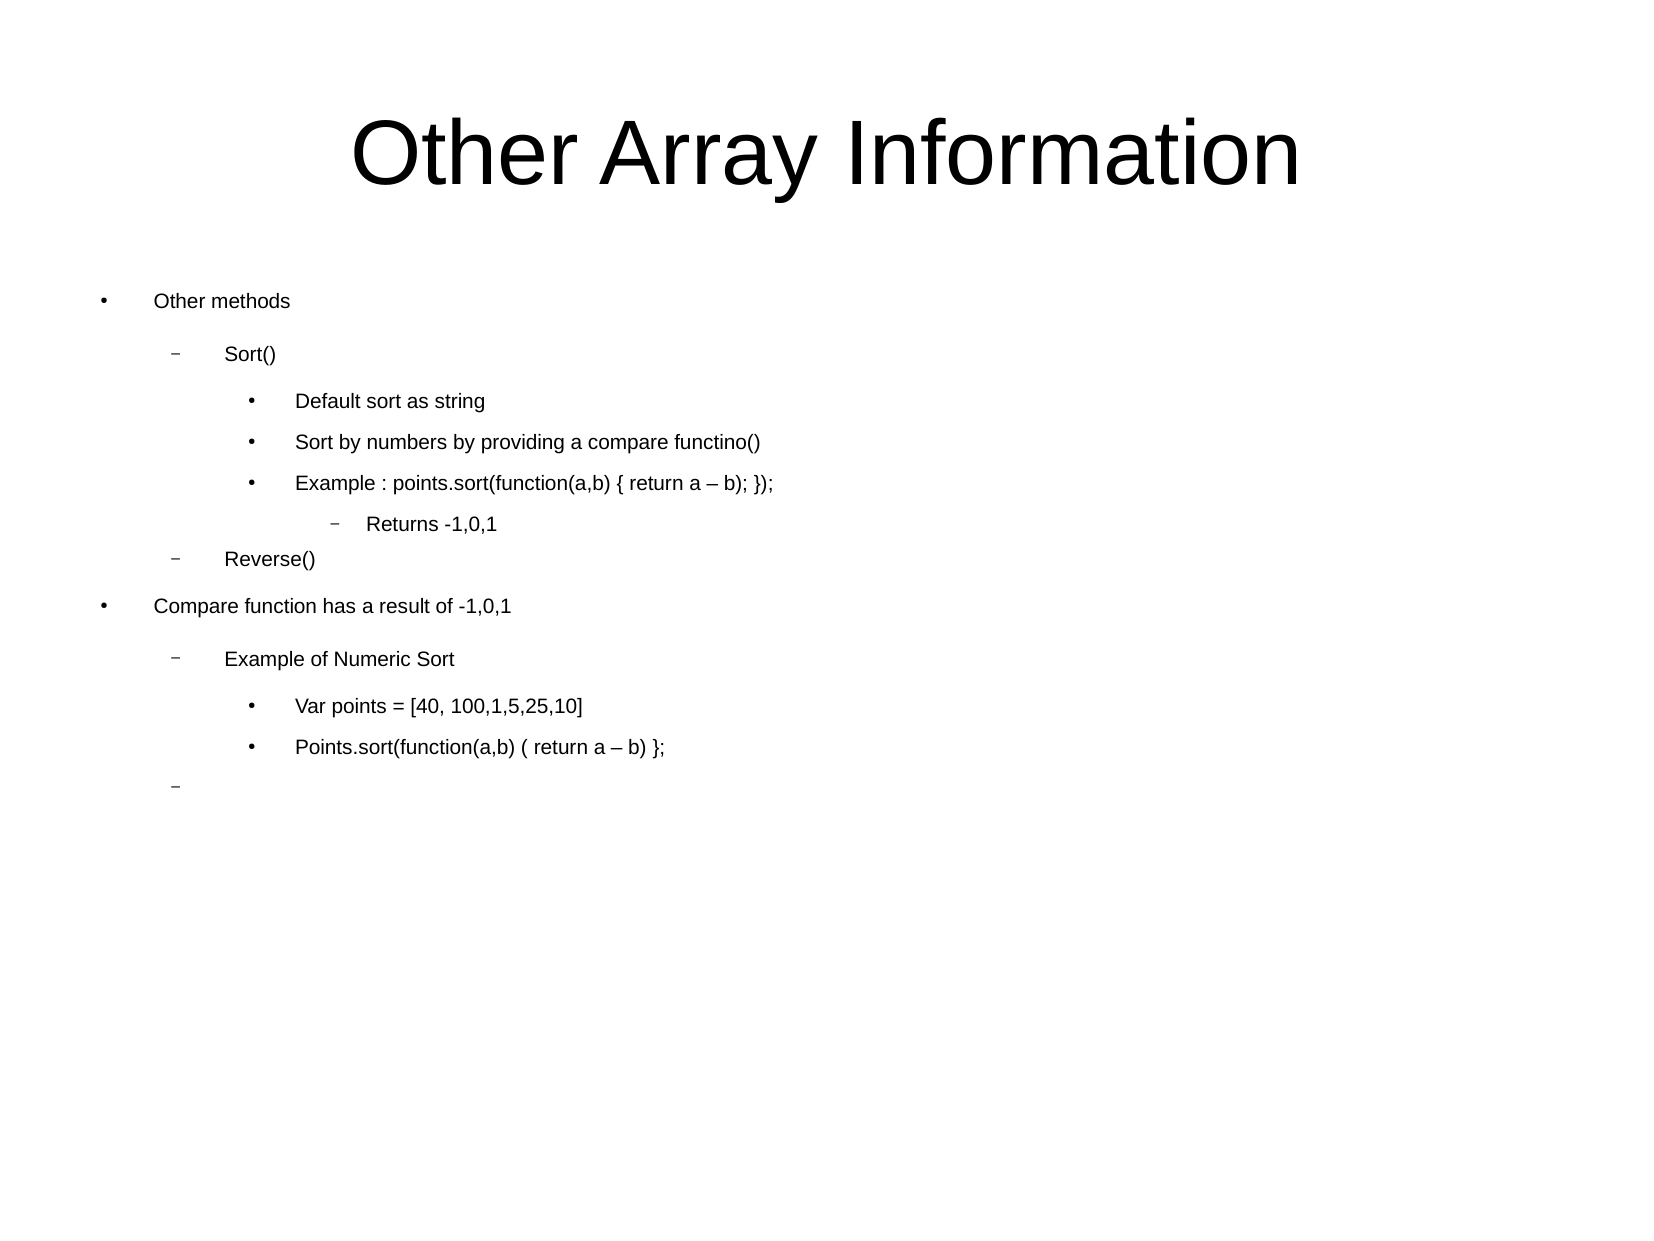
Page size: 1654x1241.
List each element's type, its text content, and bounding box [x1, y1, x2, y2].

list Other methods Sort() Default sort as string Sort by numbers by providing a compare functino() Example : points.sort(function(a,b) { return a – b); }); Returns -1,0,1 Reverse() Compare function has a result of -1,0,1 Example of Numeric Sort Var points = [40, 100,1,5,25,10] Points.sort(function(a,b) ( return a – b) }; [82, 290, 1571, 1010]
title Other Array Information [82, 49, 1571, 257]
